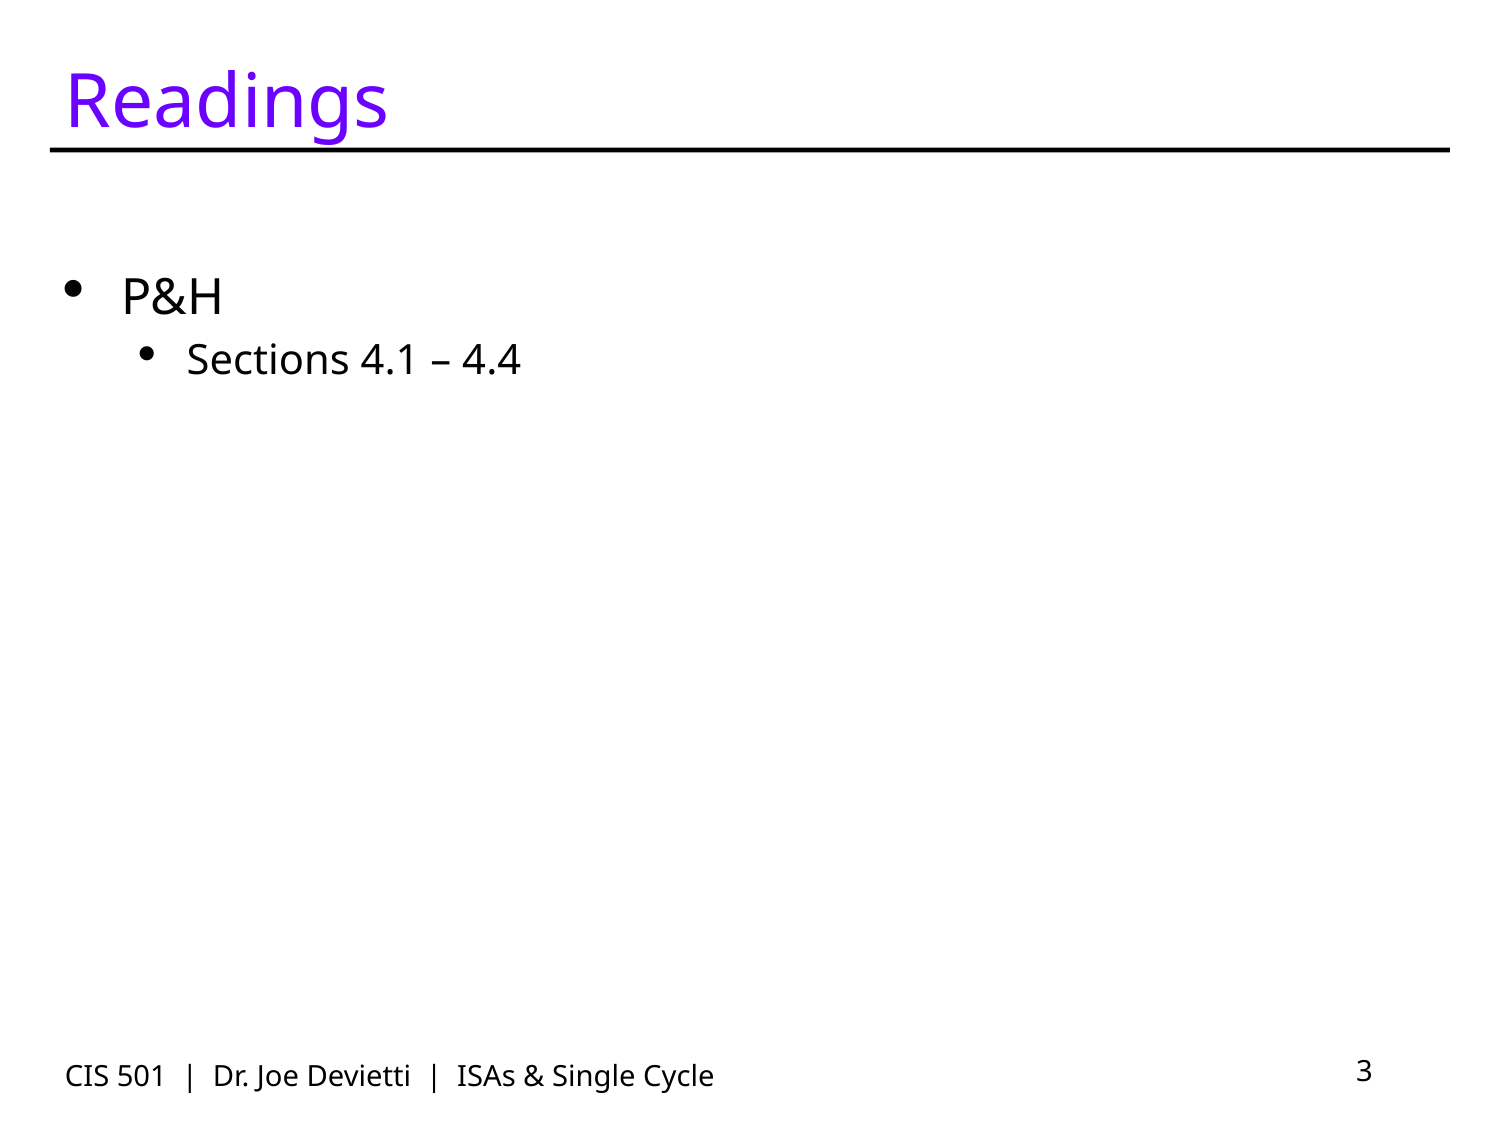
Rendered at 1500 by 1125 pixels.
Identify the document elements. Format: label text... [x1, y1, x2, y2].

text_box P&H Sections 4.1 – 4.4 [49, 187, 1450, 1025]
text_box CIS 501 | Dr. Joe Devietti | ISAs & Single Cycle [49, 1049, 988, 1100]
text_box Readings [49, 37, 1375, 150]
text_box <number> [1074, 1049, 1388, 1100]
